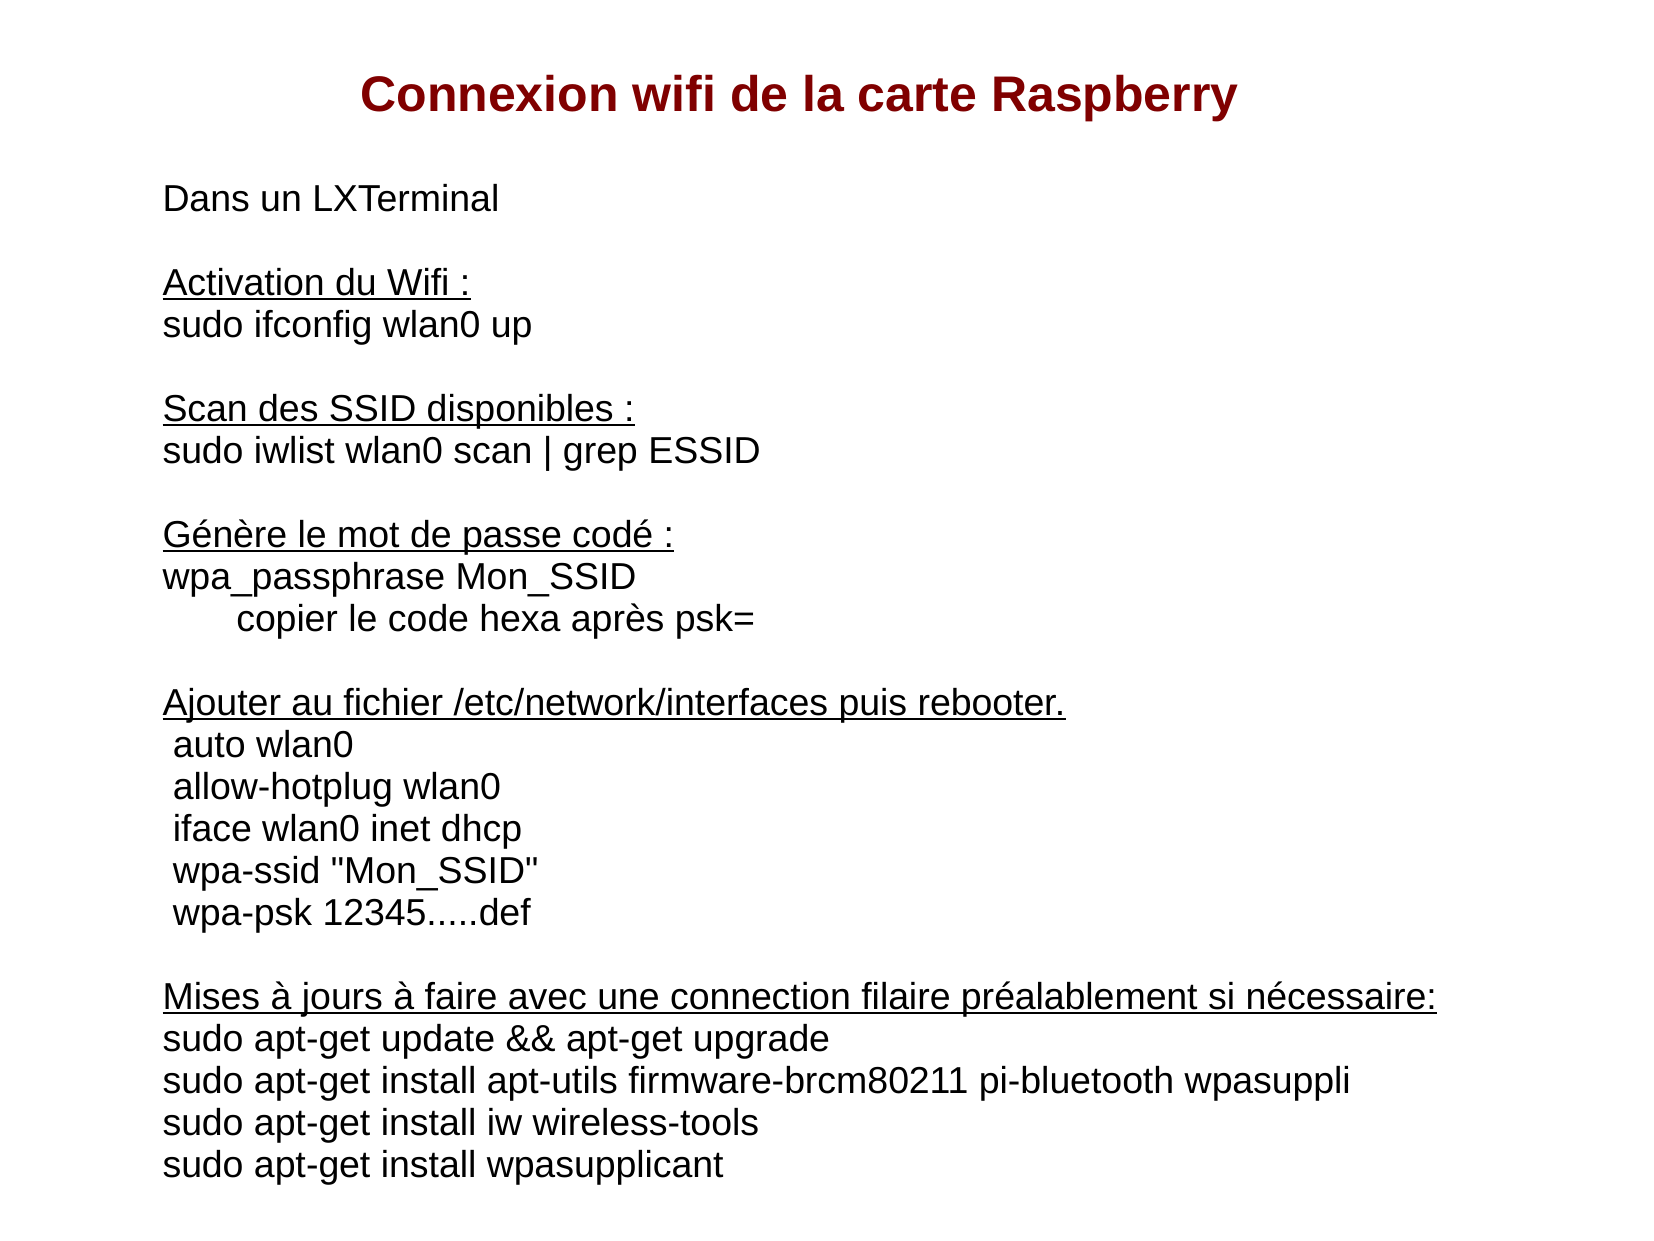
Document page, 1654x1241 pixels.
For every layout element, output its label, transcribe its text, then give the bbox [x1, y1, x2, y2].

text_box Connexion wifi de la carte Raspberry Dans un LXTerminal Activation du Wifi : sudo ifconfig wlan0 up Scan des SSID disponibles : sudo iwlist wlan0 scan | grep ESSID Génère le mot de passe codé : wpa_passphrase Mon_SSID copier le code hexa après psk= Ajouter au fichier /etc/network/interfaces puis rebooter. auto wlan0 allow-hotplug wlan0 iface wlan0 inet dhcp wpa-ssid "Mon_SSID" wpa-psk 12345.....def Mises à jours à faire avec une connection filaire préalablement si nécessaire: sudo apt-get update && apt-get upgrade sudo apt-get install apt-utils firmware-brcm80211 pi-bluetooth wpasuppli sudo apt-get install iw wireless-tools sudo apt-get install wpasupplicant [147, 59, 1566, 1182]
